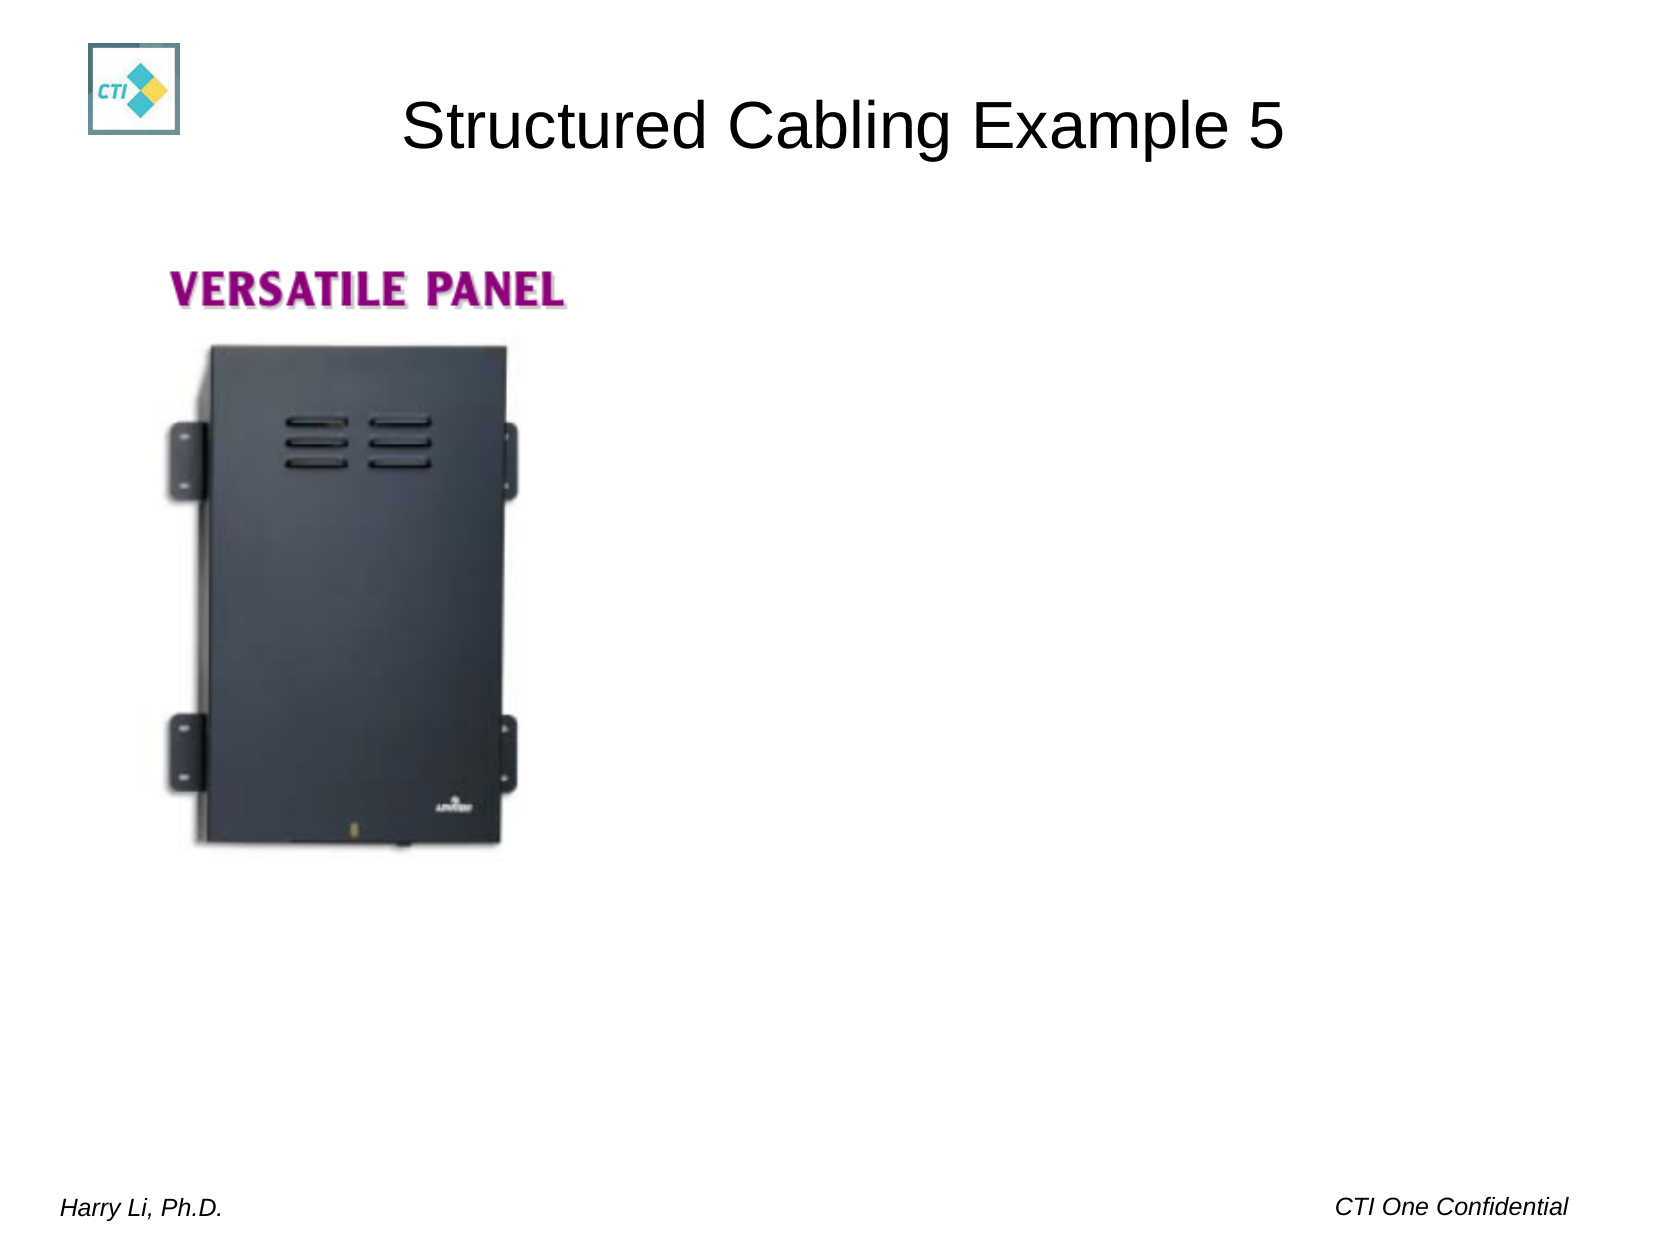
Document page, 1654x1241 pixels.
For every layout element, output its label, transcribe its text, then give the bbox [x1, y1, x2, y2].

picture [88, 43, 180, 135]
text_box CTI One Confidential [1320, 1185, 1636, 1230]
picture [134, 261, 571, 862]
text_box Harry Li, Ph.D. [45, 1185, 451, 1229]
title Structured Cabling Example 5 [100, 20, 1589, 228]
